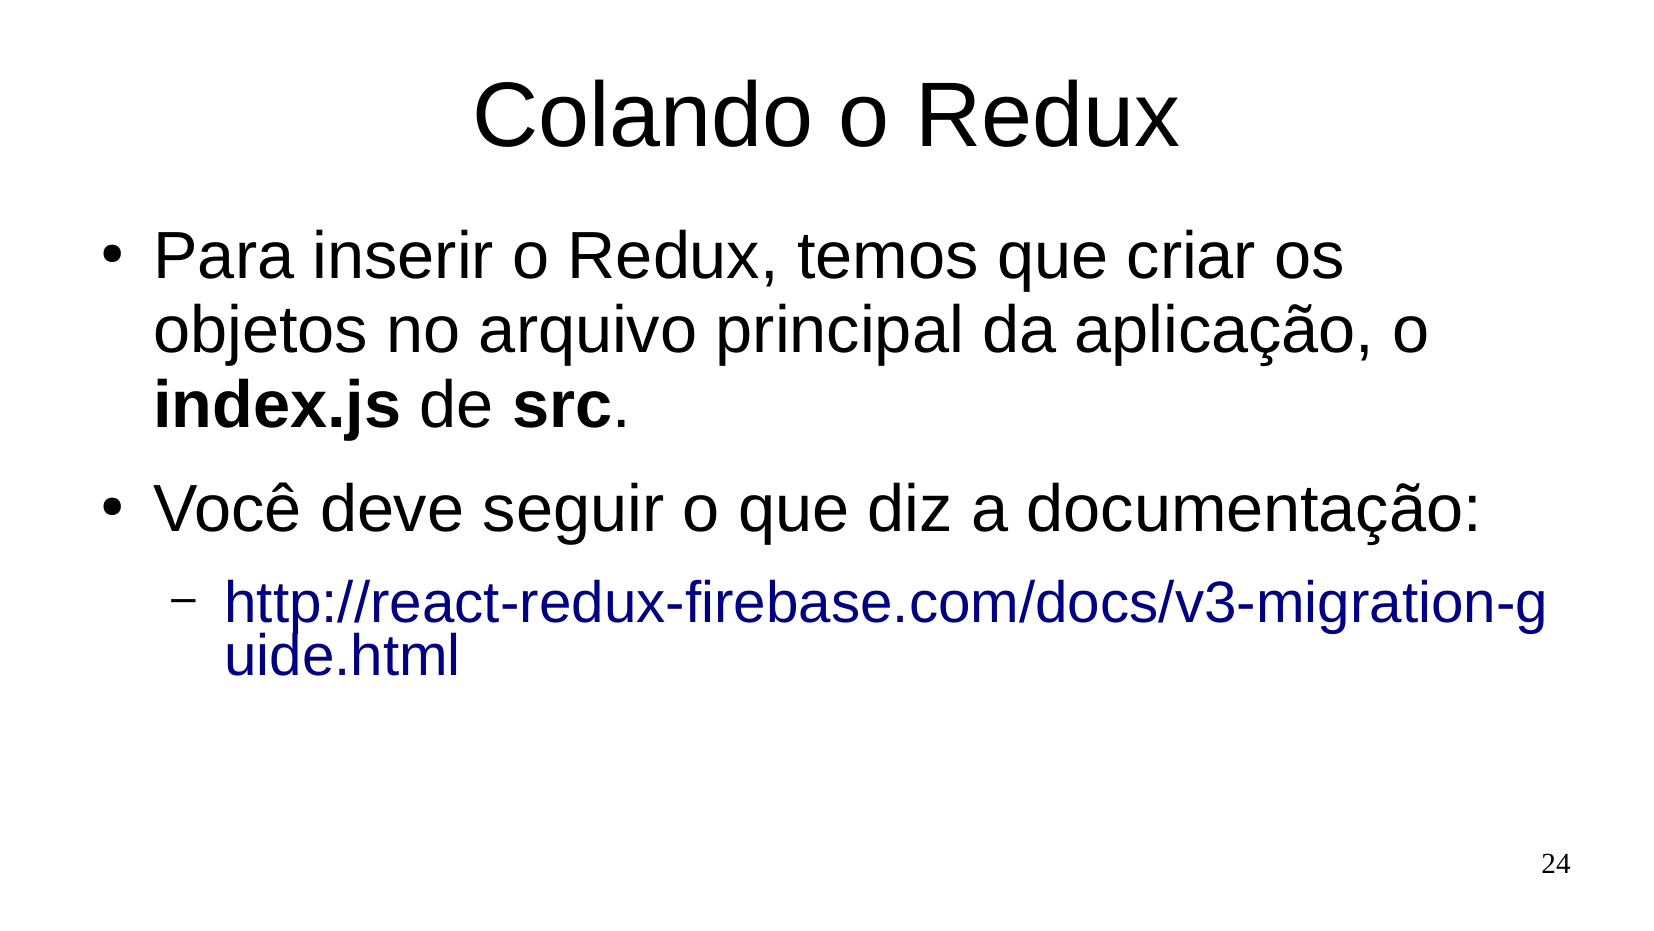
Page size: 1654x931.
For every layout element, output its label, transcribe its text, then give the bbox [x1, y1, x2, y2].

title Colando o Redux [82, 37, 1571, 193]
list Para inserir o Redux, temos que criar os objetos no arquivo principal da aplicação, o index.js de src. Você deve seguir o que diz a documentação: http://react-redux-firebase.com/docs/v3-migration-guide.html [82, 217, 1571, 758]
